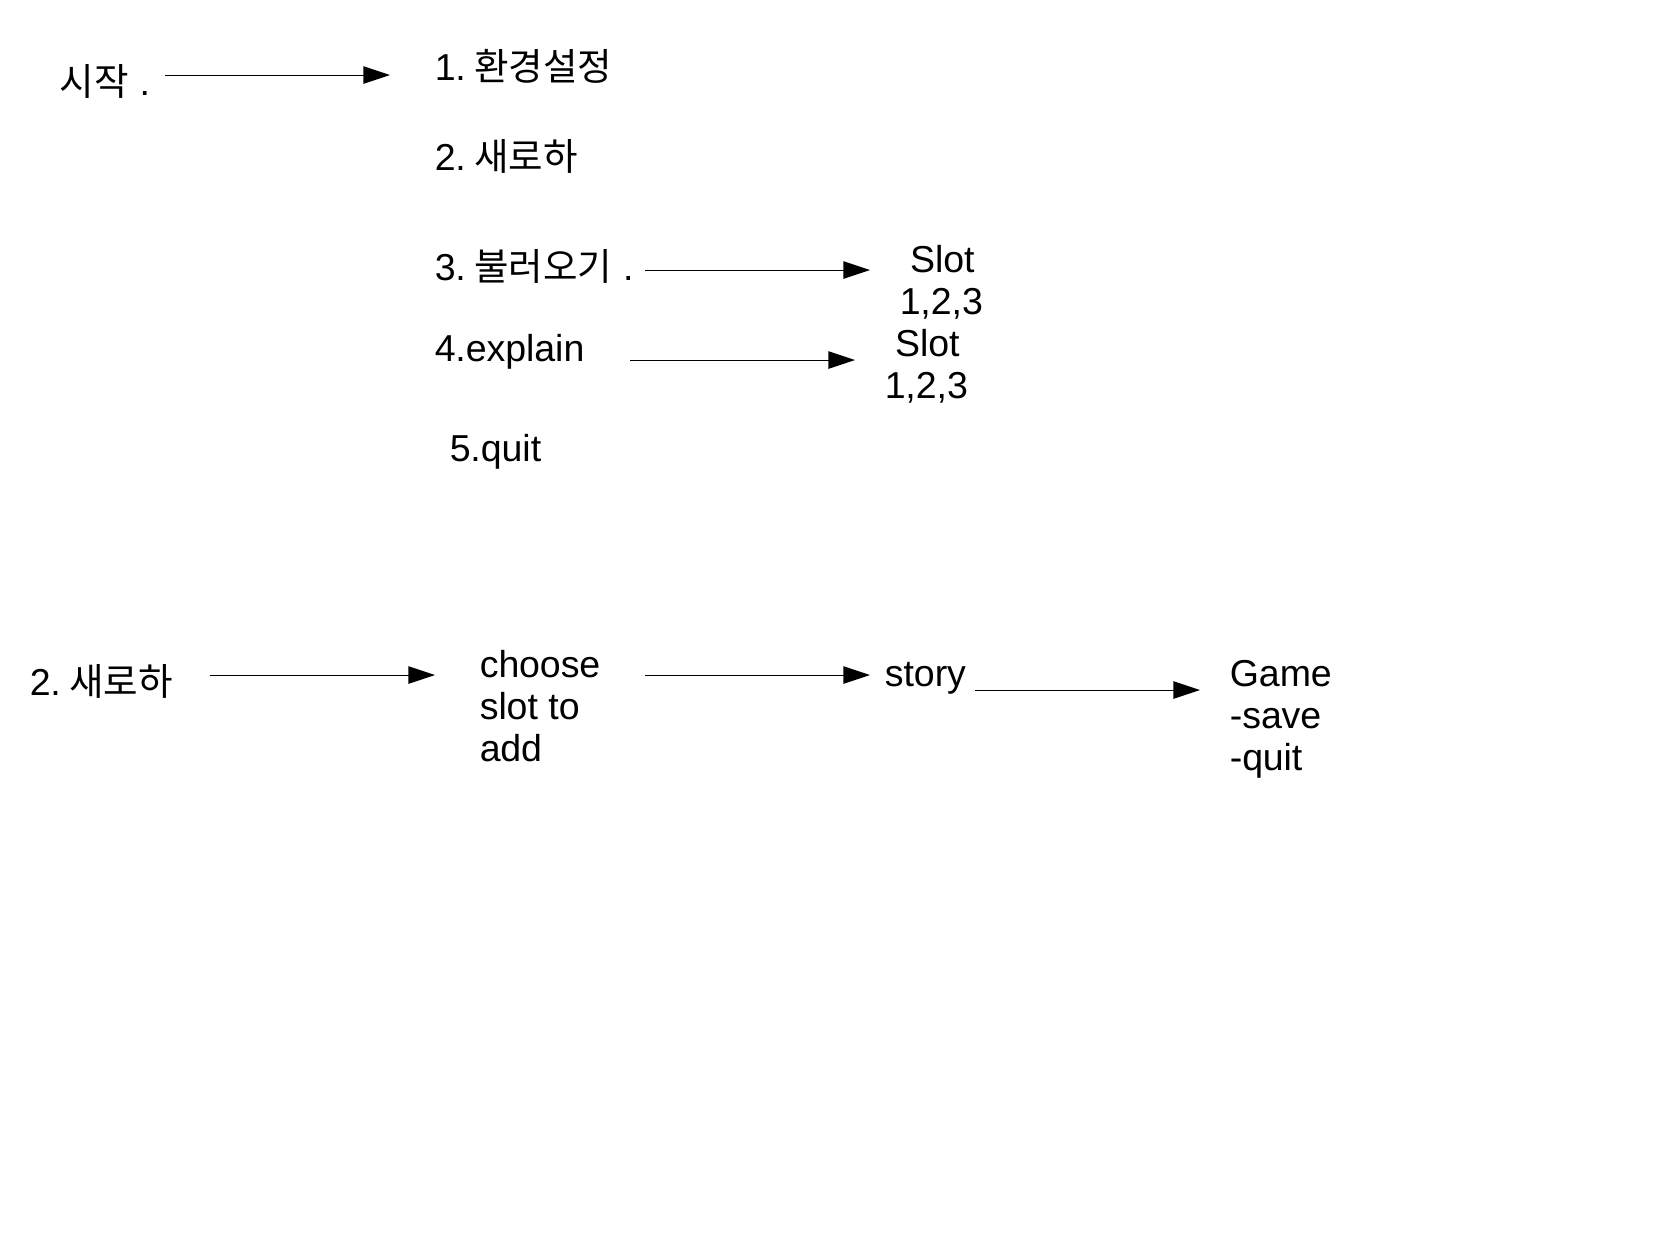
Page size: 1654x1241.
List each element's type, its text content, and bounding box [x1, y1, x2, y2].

text_box story [870, 645, 1066, 736]
text_box Slot 1,2,3 [885, 231, 1081, 331]
text_box Slot 1,2,3 [870, 315, 1066, 414]
text_box 2.새로하 [420, 120, 706, 191]
text_box 1.환경설정 [420, 30, 706, 101]
text_box Game -save -quit [1215, 645, 1411, 786]
text_box 4.explain [420, 319, 706, 377]
text_box 5.quit [435, 420, 721, 477]
text_box choose slot to add [465, 636, 661, 777]
text_box 시작. [45, 45, 226, 116]
text_box 2.새로하 [15, 645, 301, 716]
text_box 3.불러오기. [420, 229, 706, 301]
